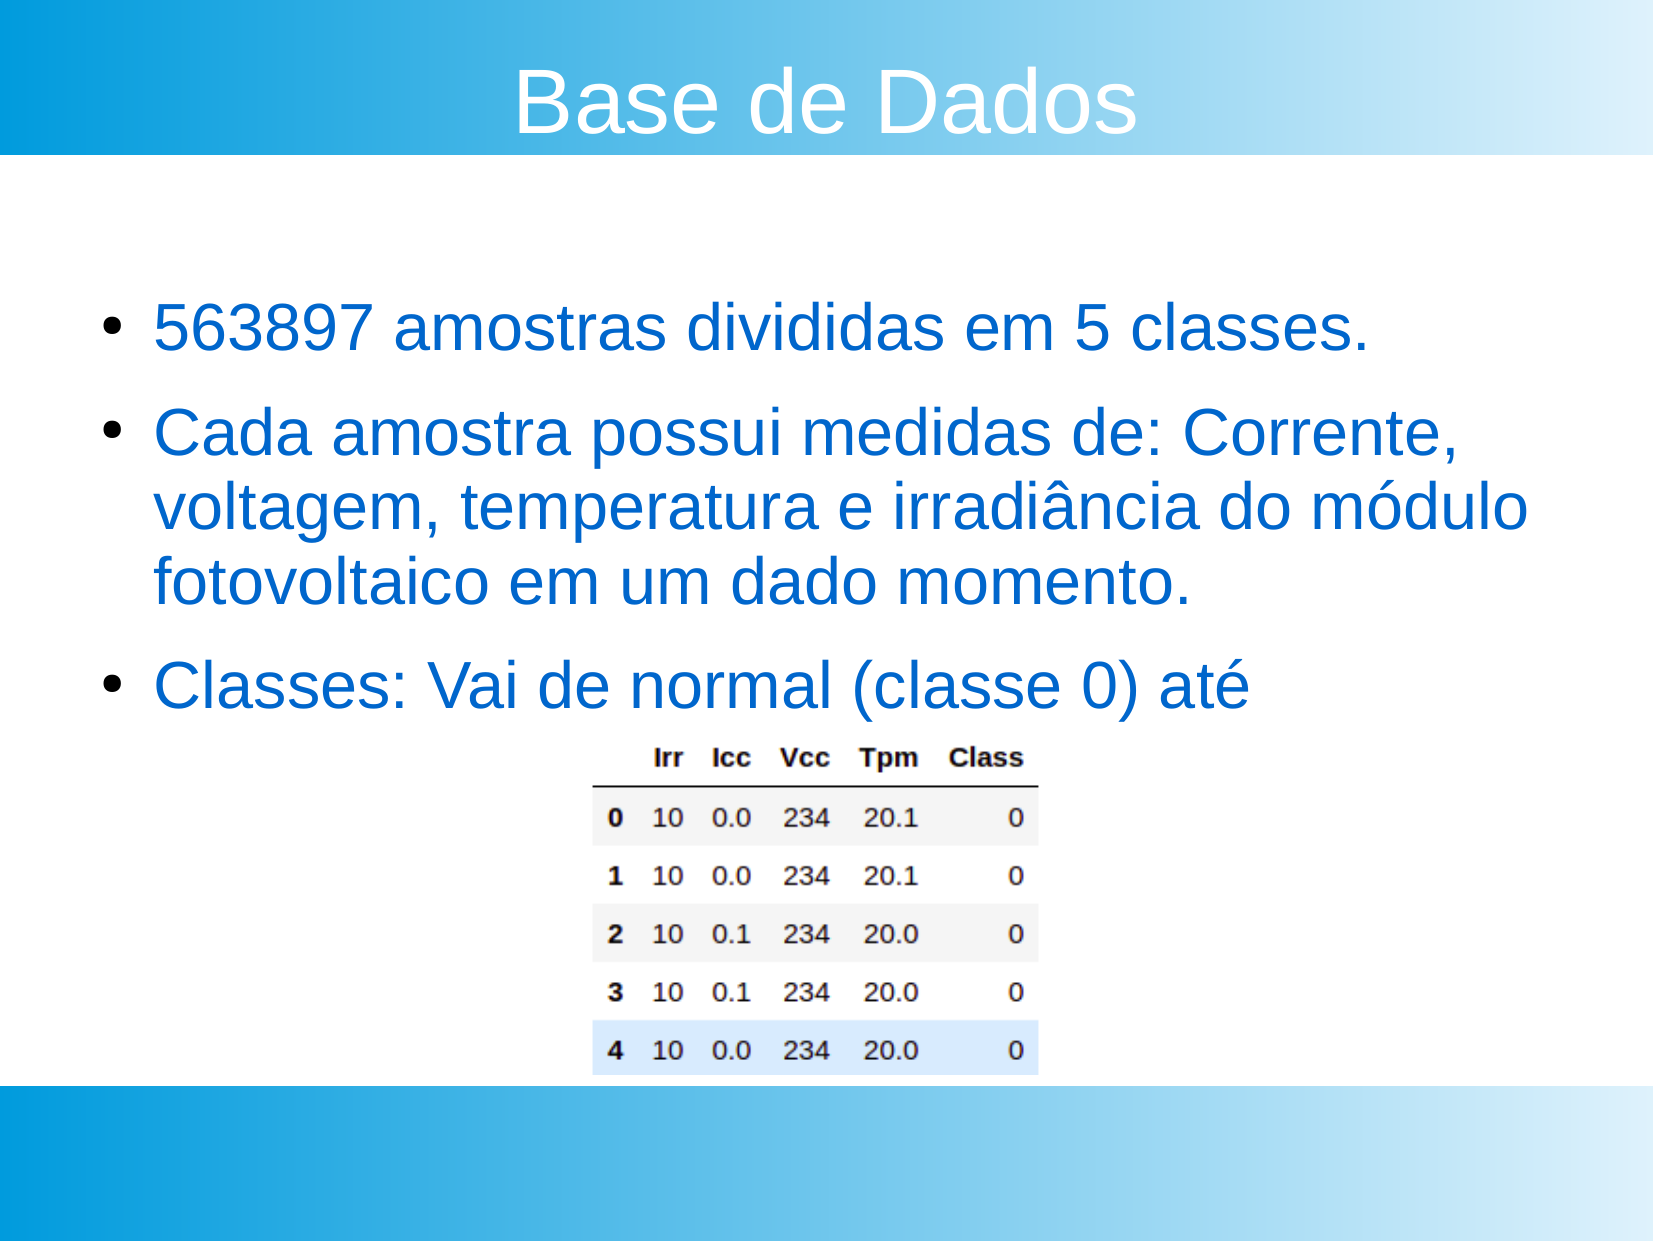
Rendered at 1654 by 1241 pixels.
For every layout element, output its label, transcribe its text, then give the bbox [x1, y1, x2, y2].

list 563897 amostras divididas em 5 classes. Cada amostra possui medidas de: Corrente, voltagem, temperatura e irradiância do módulo fotovoltaico em um dado momento. Classes: Vai de normal (classe 0) até [82, 290, 1571, 1010]
picture [578, 739, 1052, 1075]
title Base de Dados [82, 49, 1571, 155]
